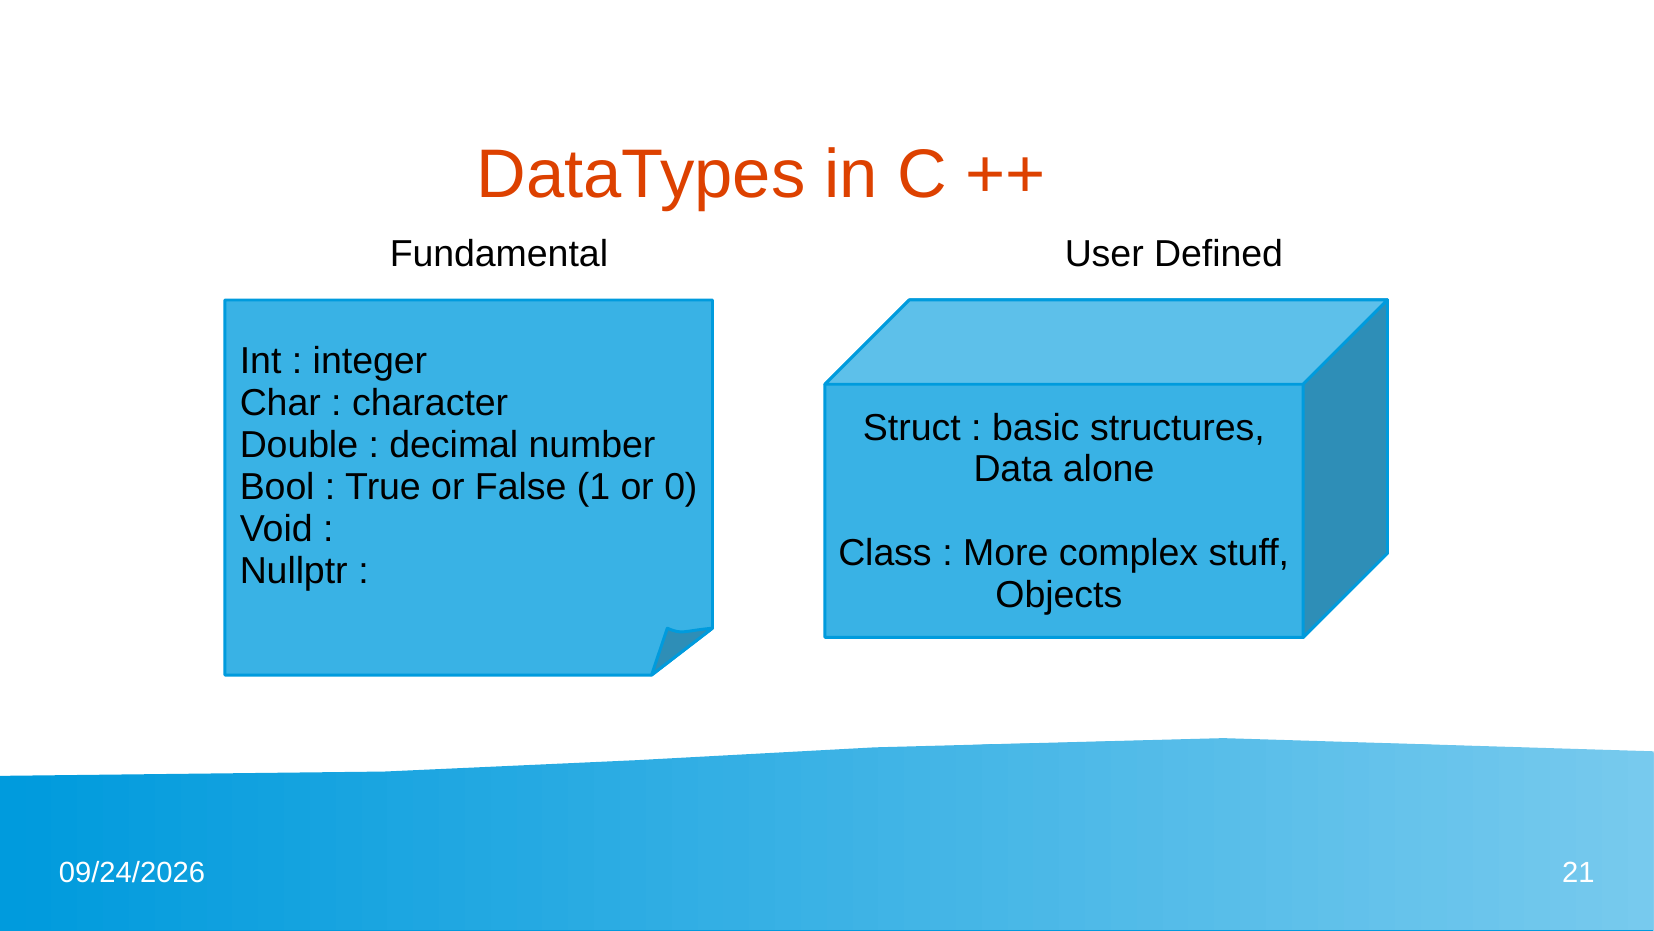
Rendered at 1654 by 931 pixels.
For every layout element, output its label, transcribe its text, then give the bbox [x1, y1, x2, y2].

text_box Int : integer Char : character Double : decimal number Bool : True or False (1 or 0) Void : Nullptr : [224, 300, 713, 676]
text_box Struct : basic structures, Data alone Class : More complex stuff, Objects [824, 385, 1303, 638]
text_box Fundamental User Defined [75, 225, 1613, 282]
title DataTypes in C ++ [23, 85, 1501, 263]
